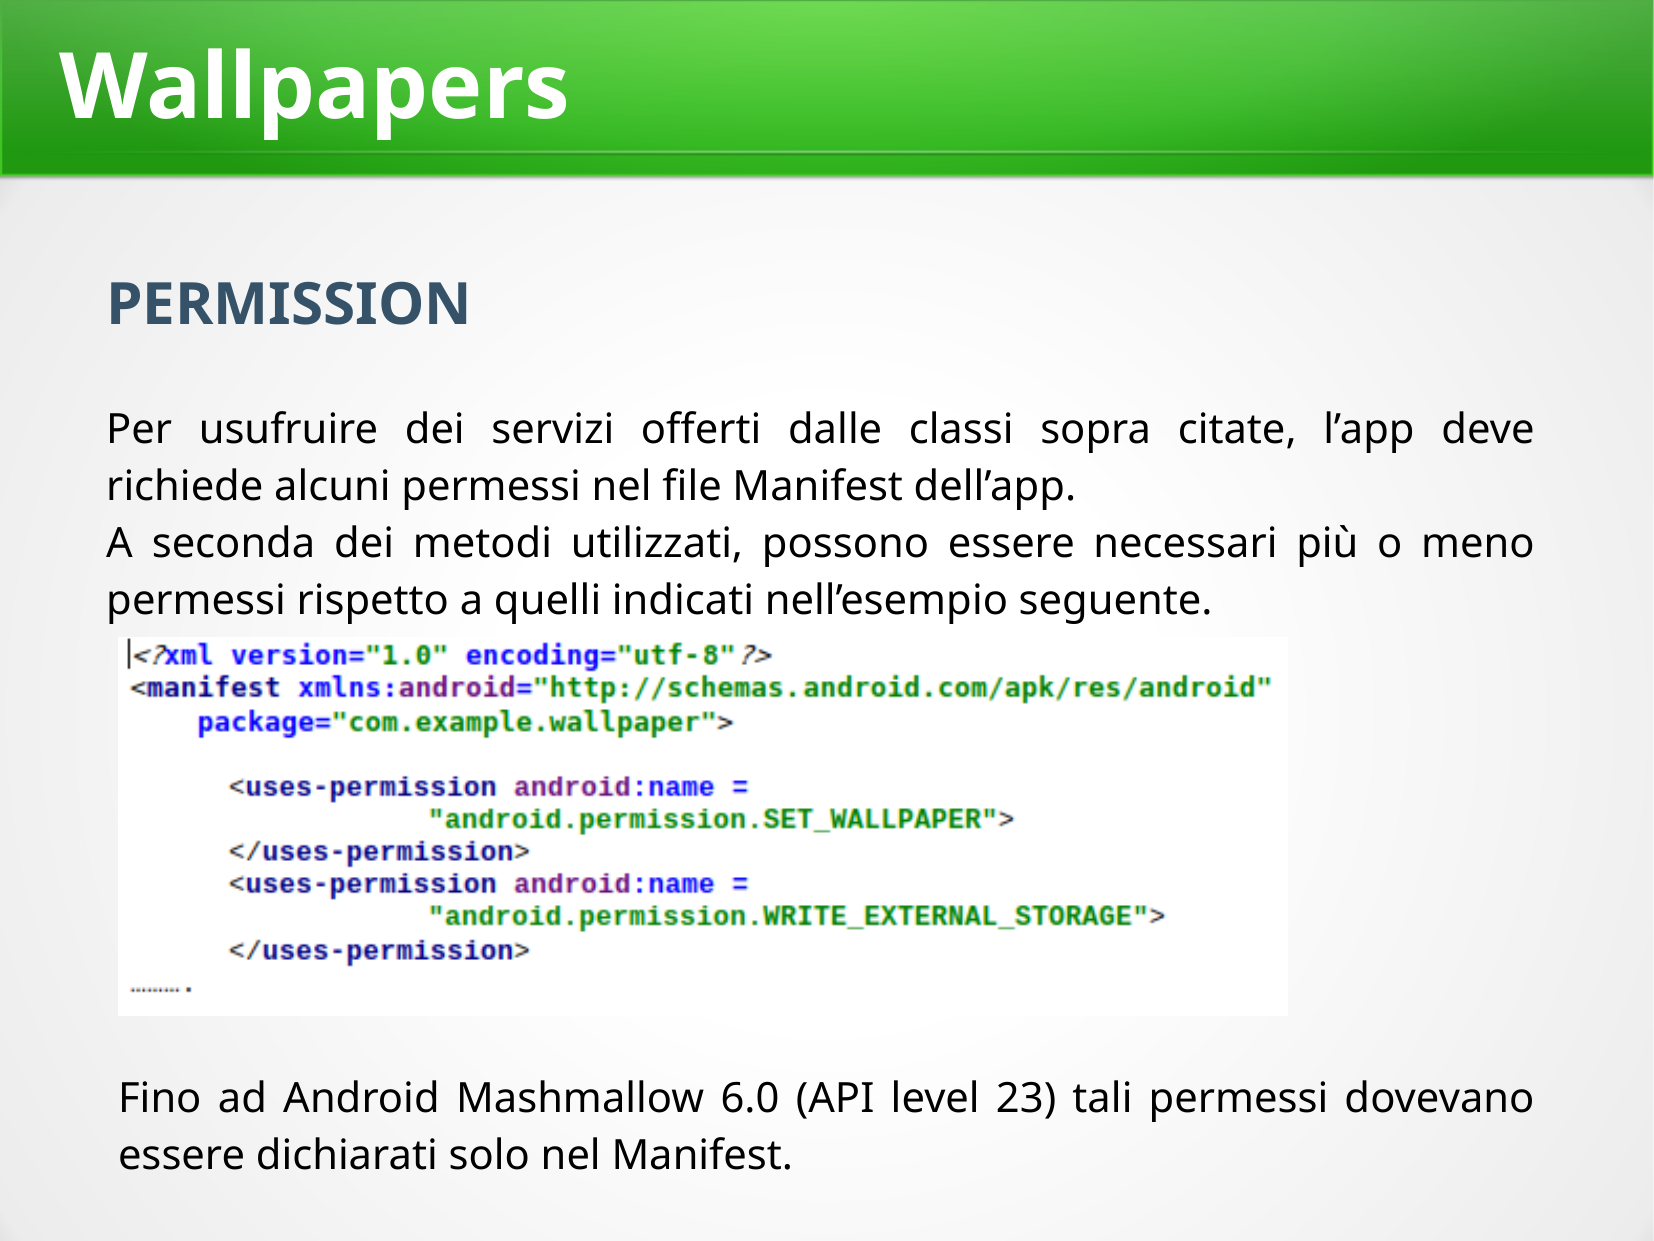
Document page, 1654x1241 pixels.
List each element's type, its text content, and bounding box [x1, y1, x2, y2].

title Wallpapers [35, 11, 1489, 154]
subtitle PERMISSION Per usufruire dei servizi offerti dalle classi sopra citate, l’app deve richiede alcuni permessi nel file Manifest dell’app. A seconda dei metodi utilizzati, possono essere necessari più o meno permessi rispetto a quelli indicati nell’esempio seguente. [106, 224, 1536, 603]
picture [0, 0, 1654, 1241]
text_box Fino ad Android Mashmallow 6.0 (API level 23) tali permessi dovevano essere dichiarati solo nel Manifest. [118, 992, 1536, 1241]
